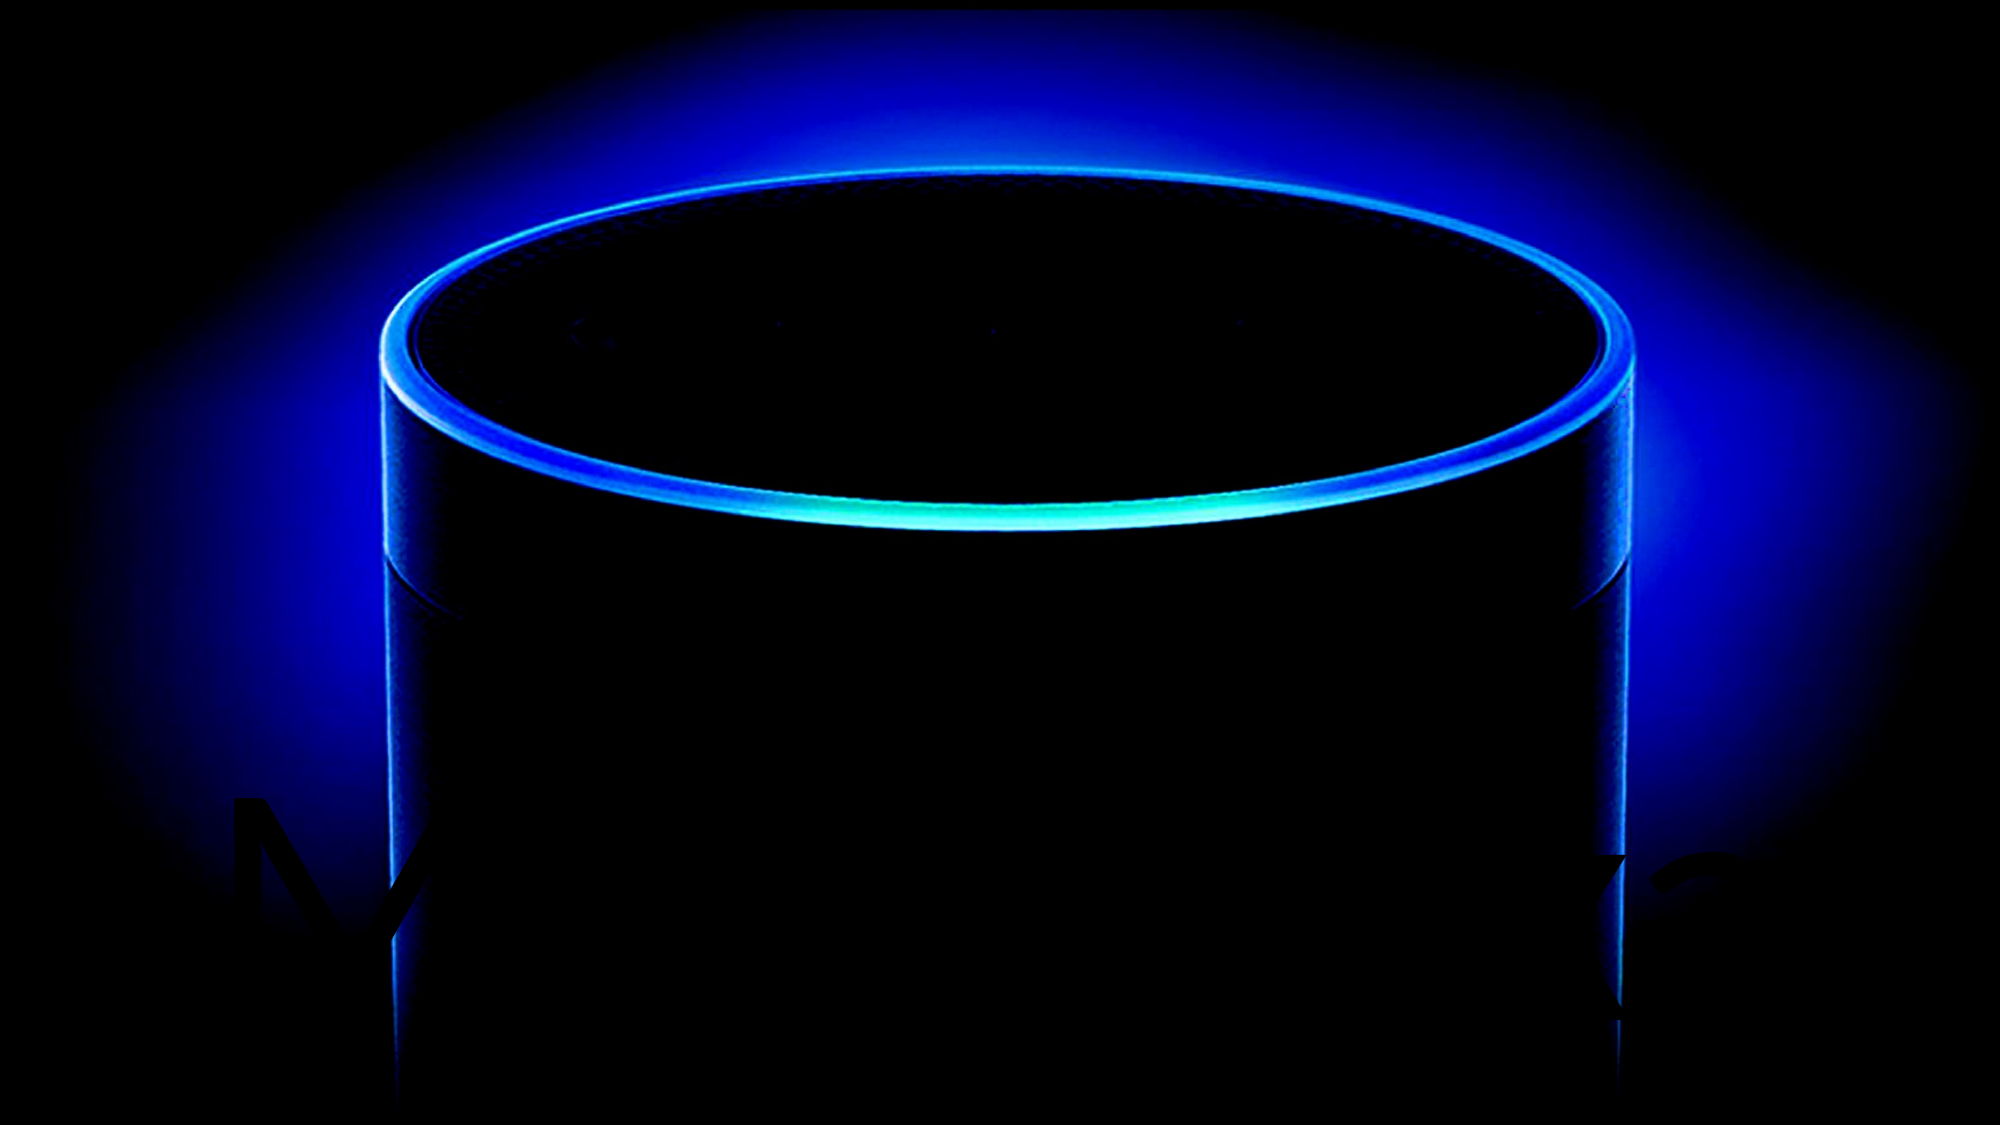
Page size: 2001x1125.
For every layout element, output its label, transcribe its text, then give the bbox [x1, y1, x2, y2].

picture [0, 0, 2000, 1125]
text_box Meet Alexa [191, 667, 1808, 1097]
